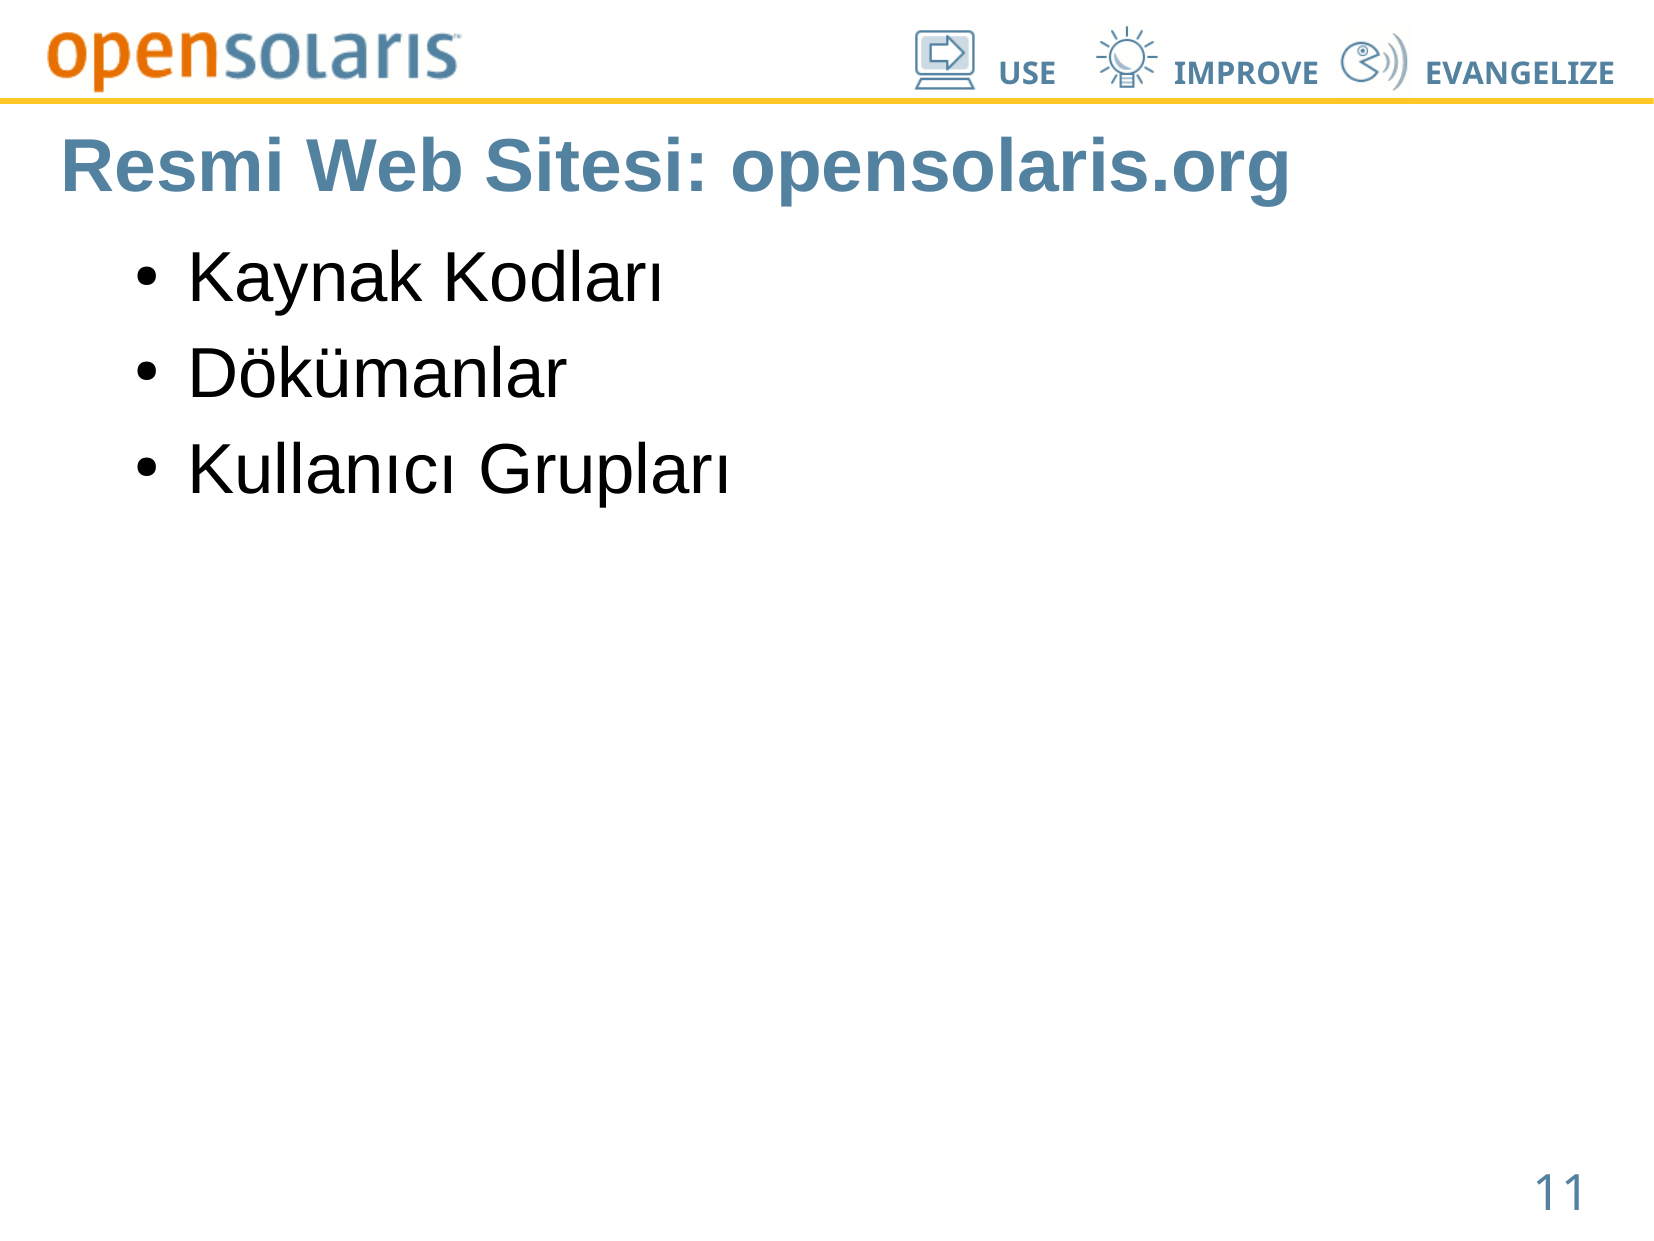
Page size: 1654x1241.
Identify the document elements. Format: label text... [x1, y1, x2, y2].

picture [1093, 23, 1161, 91]
picture [1336, 24, 1412, 98]
picture [907, 22, 983, 98]
title Resmi Web Sitesi: opensolaris.org [60, 120, 1534, 211]
picture [46, 31, 462, 94]
list Kaynak Kodları Dökümanlar Kullanıcı Grupları [98, 237, 1556, 1151]
